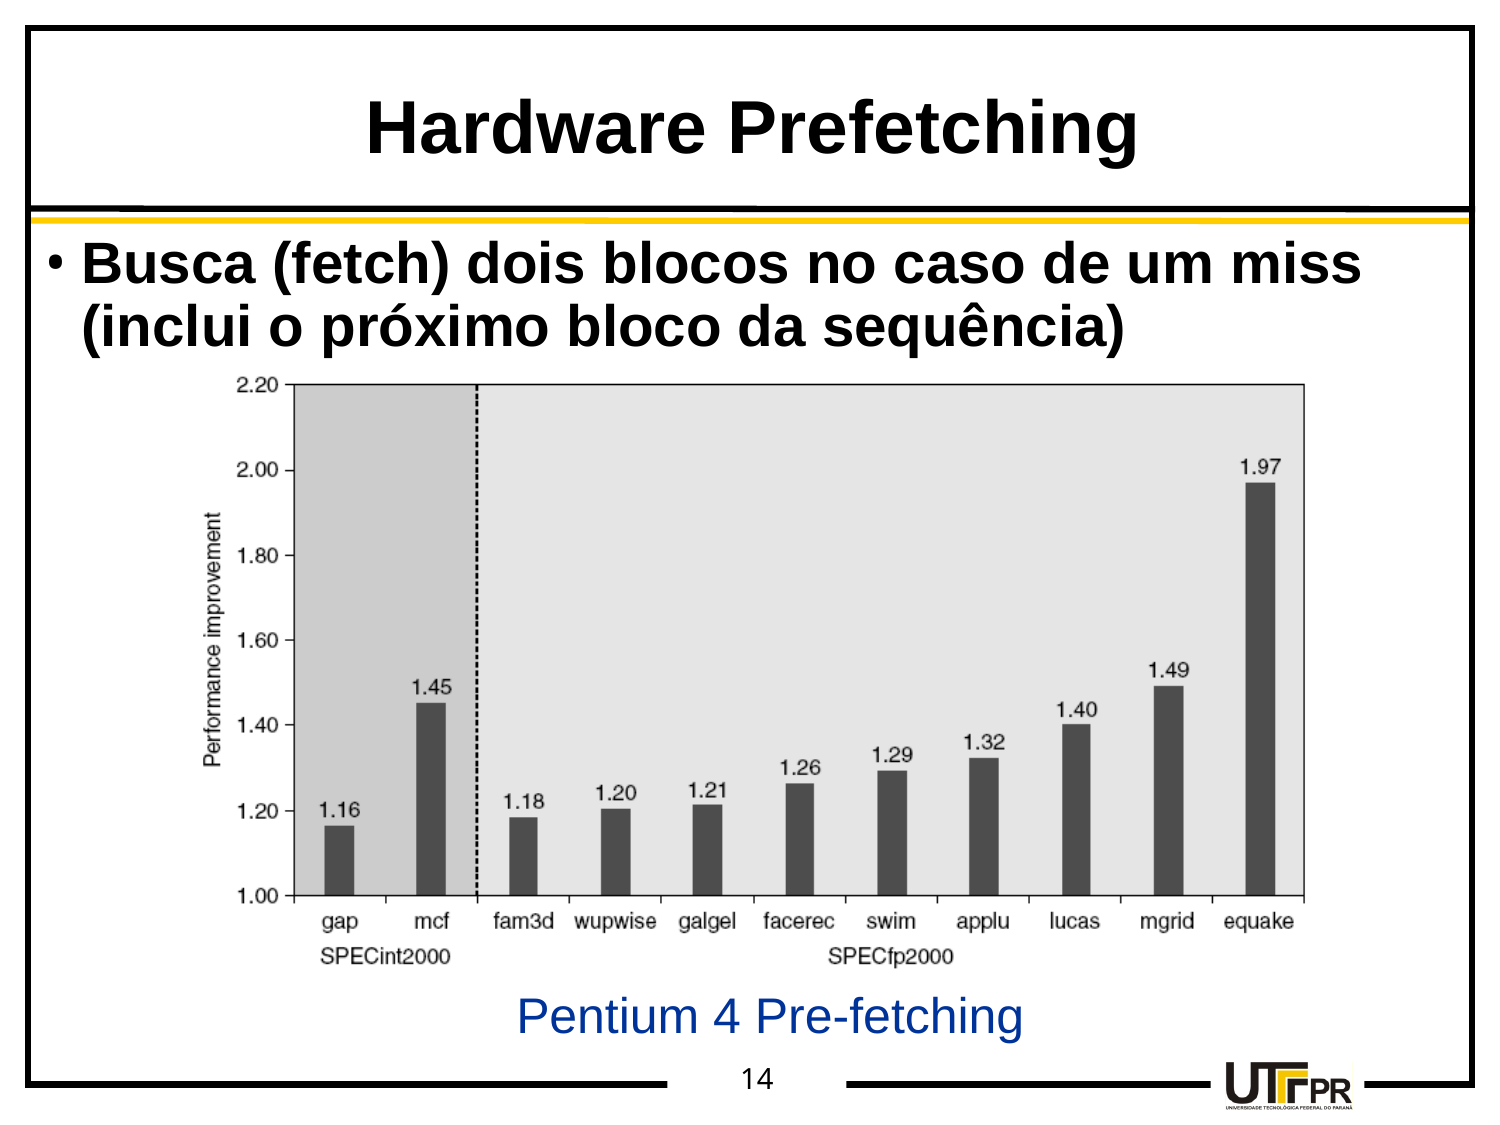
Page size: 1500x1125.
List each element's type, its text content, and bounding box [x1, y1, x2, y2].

picture [171, 360, 1329, 977]
text_box Pentium 4 Pre-fetching [112, 975, 1412, 1052]
picture [1225, 1065, 1353, 1110]
list Busca (fetch) dois blocos no caso de um miss (inclui o próximo bloco da sequência) [29, 225, 1477, 1065]
title Hardware Prefetching [29, 85, 1477, 181]
